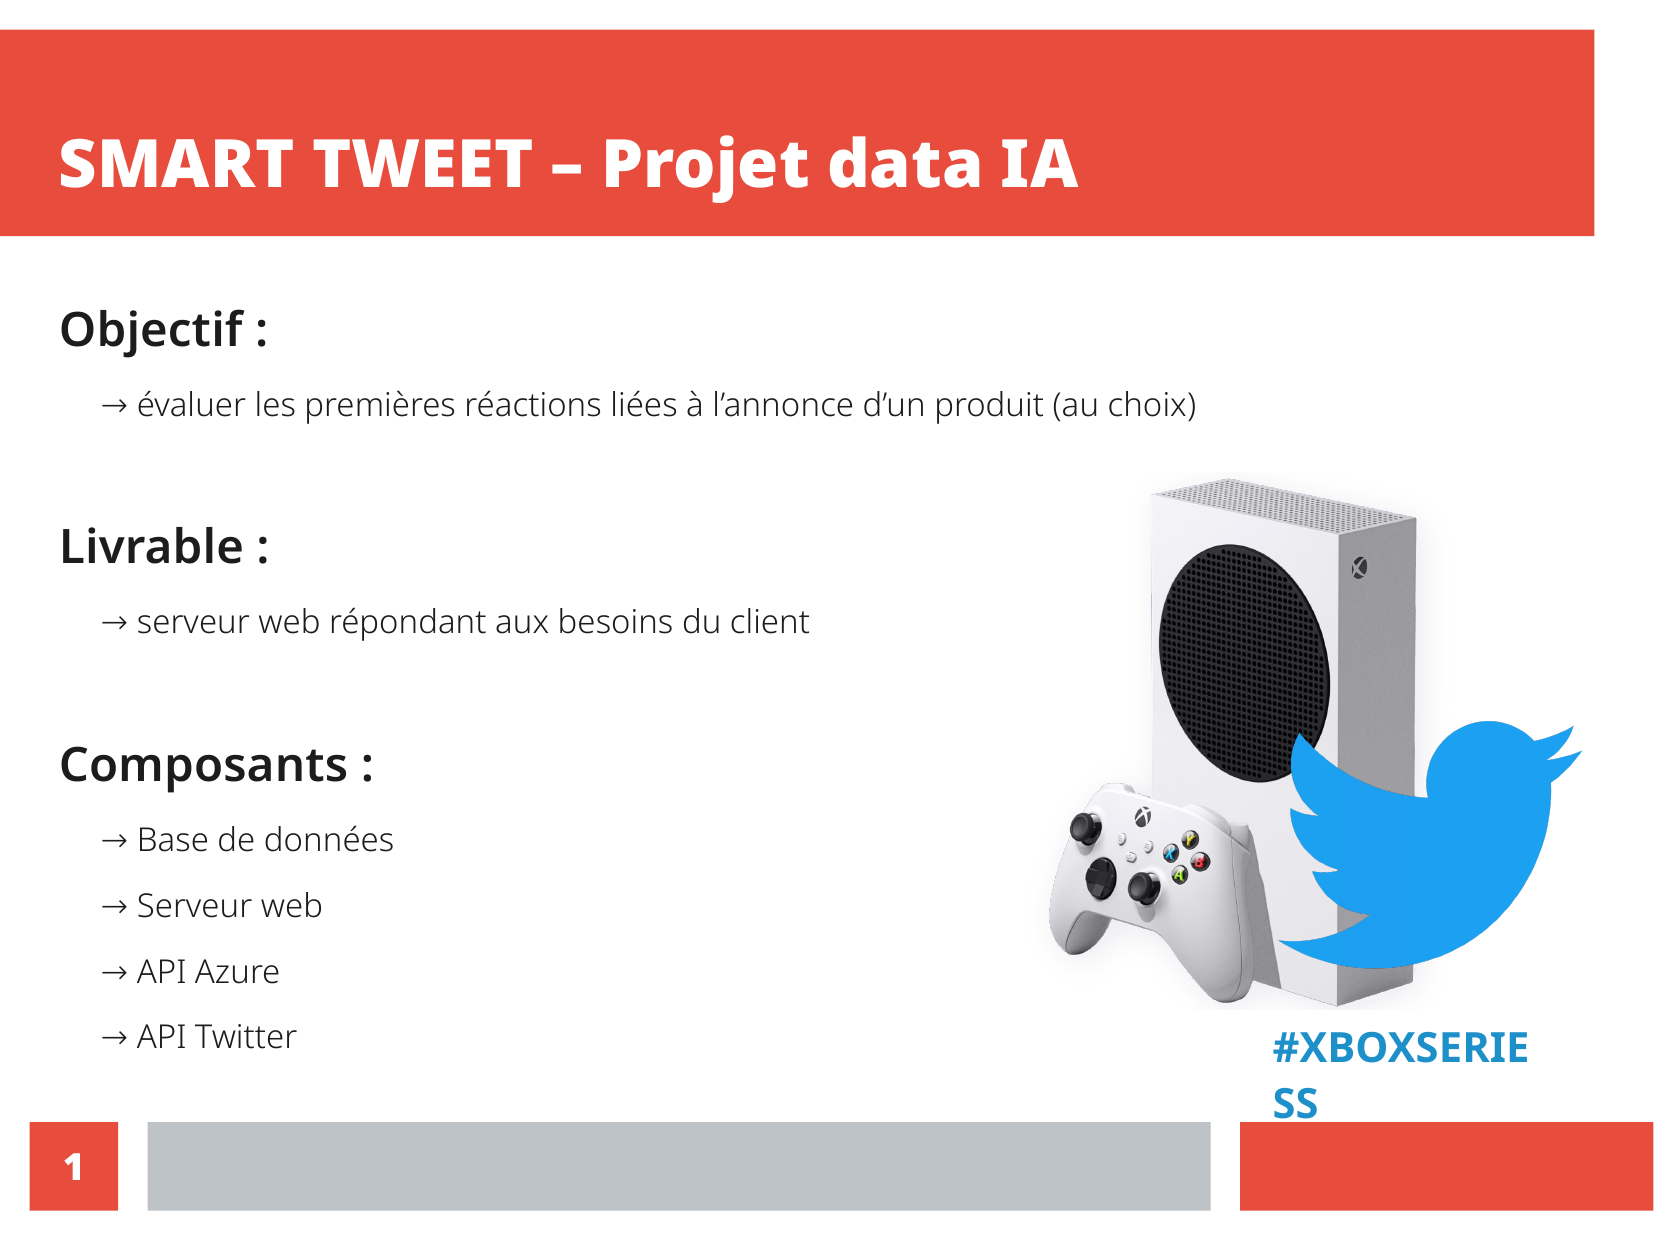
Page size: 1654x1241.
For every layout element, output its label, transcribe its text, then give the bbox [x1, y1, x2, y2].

text_box #XBOXSERIESS [1257, 1009, 1565, 1078]
title SMART TWEET – Projet data IA [59, 59, 1595, 207]
picture [974, 472, 1583, 1010]
list Objectif : → évaluer les premières réactions liées à l’annonce d’un produit (au choix) Livrable : → serveur web répondant aux besoins du client Composants : → Base de données → Serveur web → API Azure → API Twitter [59, 295, 1565, 1063]
